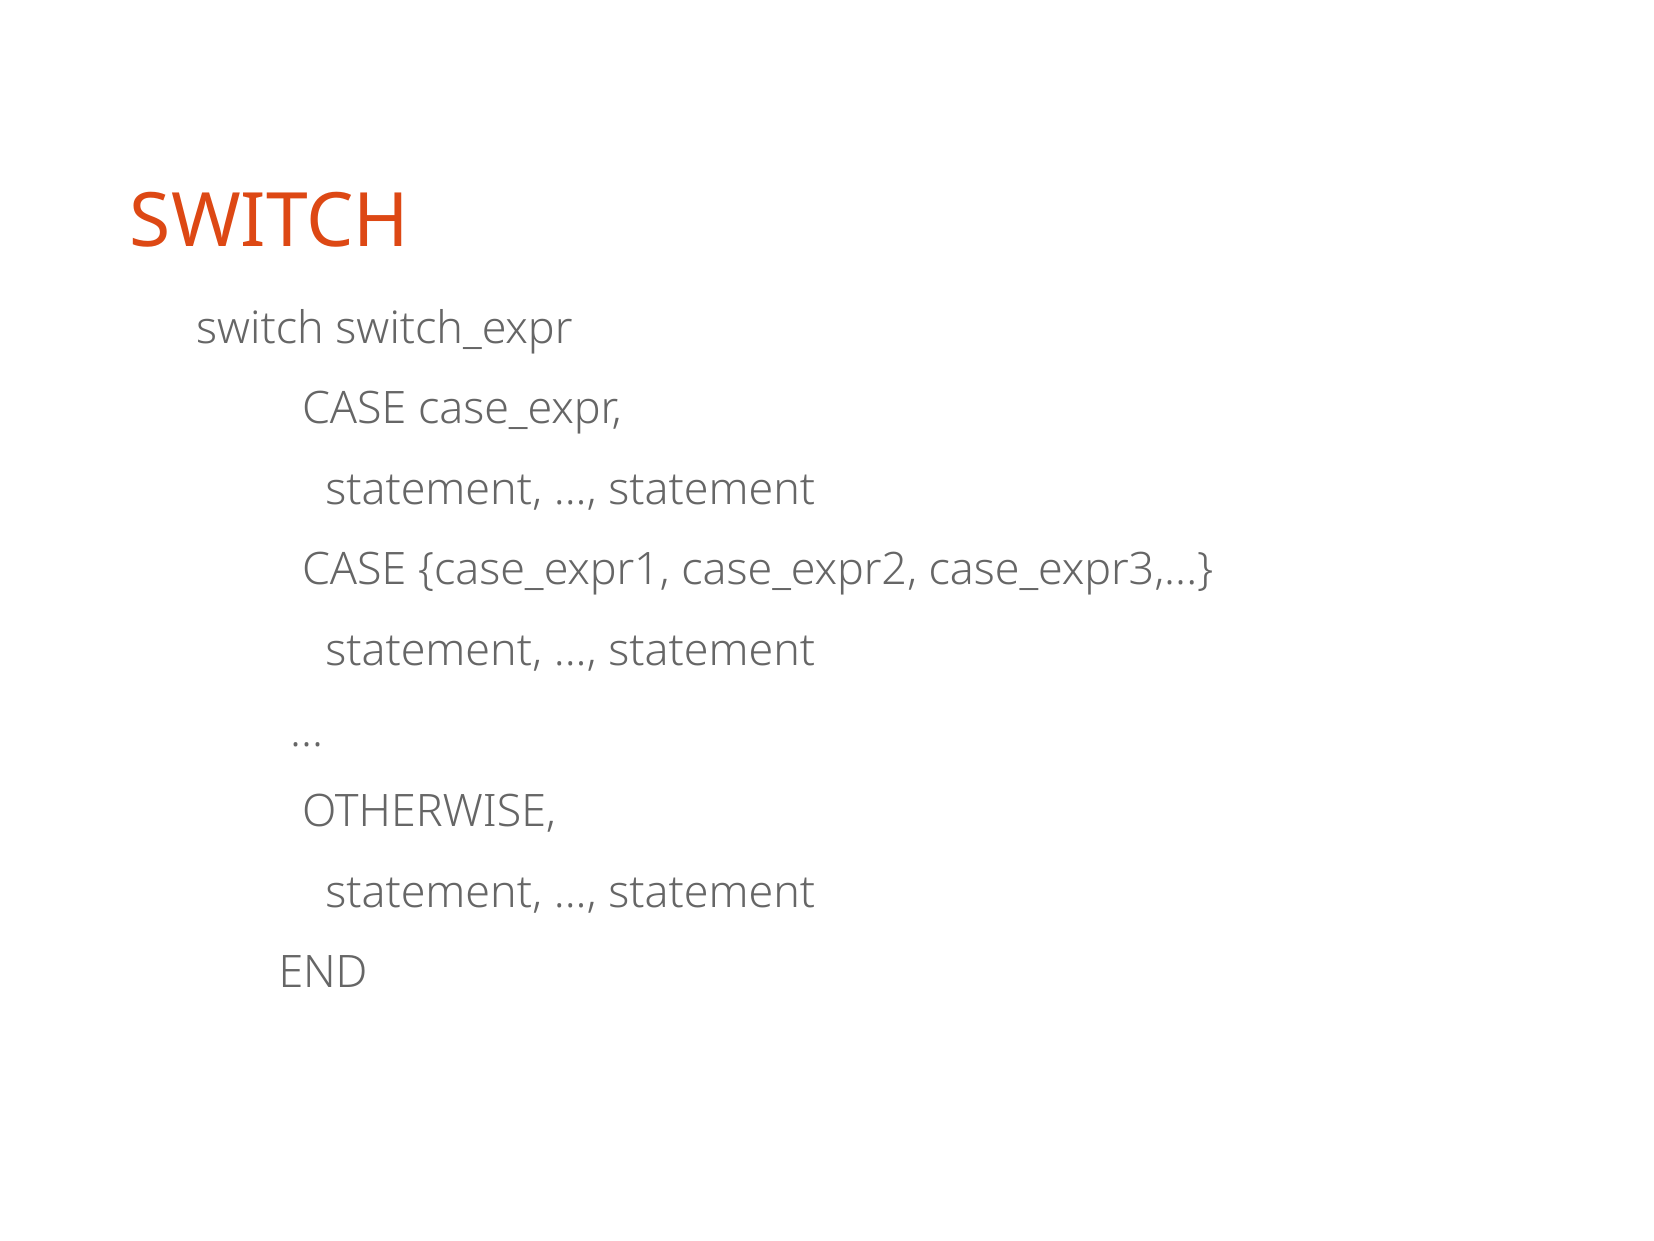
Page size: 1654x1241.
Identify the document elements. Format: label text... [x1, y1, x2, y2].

title SWITCH [129, 153, 1518, 281]
list switch switch_expr CASE case_expr, statement, ..., statement CASE {case_expr1, case_expr2, case_expr3,...} statement, ..., statement ... OTHERWISE, statement, ..., statement END [129, 295, 1518, 1010]
